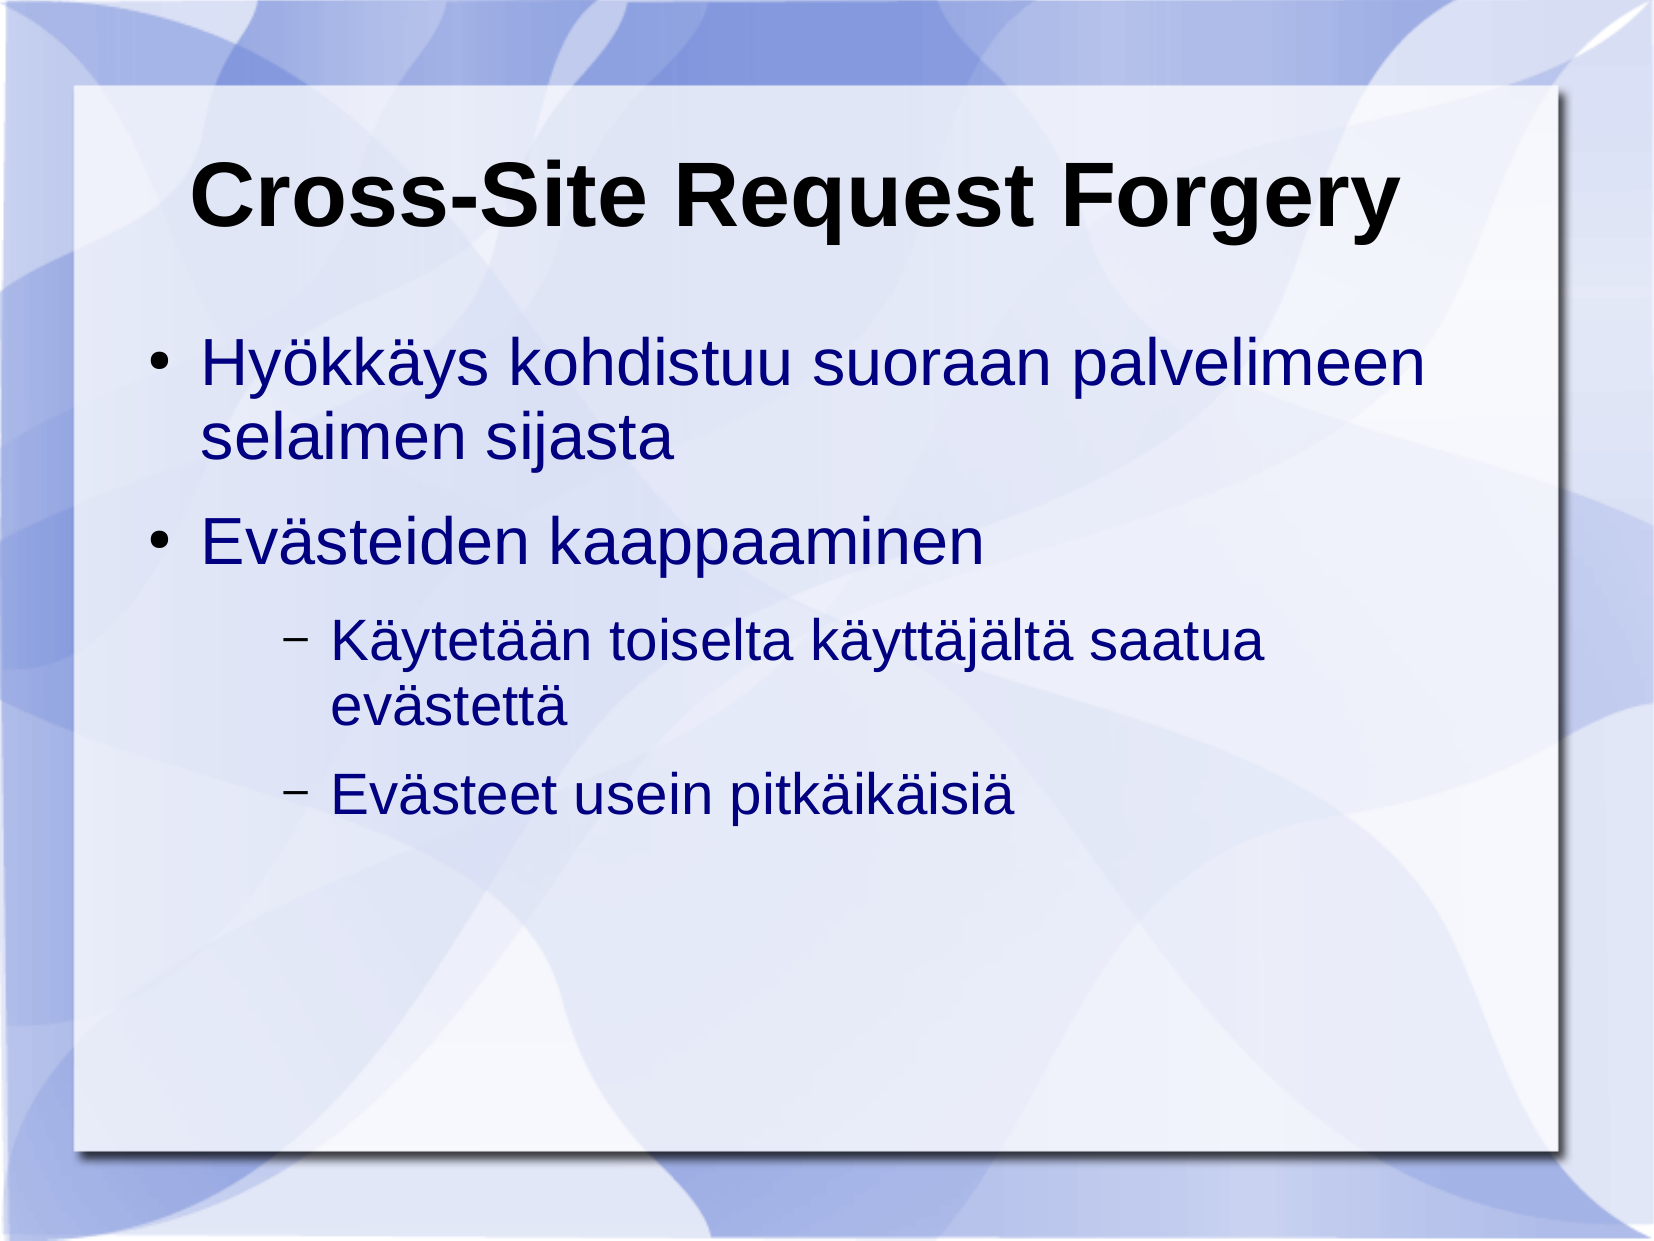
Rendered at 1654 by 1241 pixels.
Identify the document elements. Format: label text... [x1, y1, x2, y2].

picture [0, 0, 1654, 1241]
list Hyökkäys kohdistuu suoraan palvelimeen selaimen sijasta Evästeiden kaappaaminen Käytetään toiselta käyttäjältä saatua evästettä Evästeet usein pitkäikäisiä [129, 324, 1489, 975]
title Cross-Site Request Forgery [82, 90, 1536, 298]
